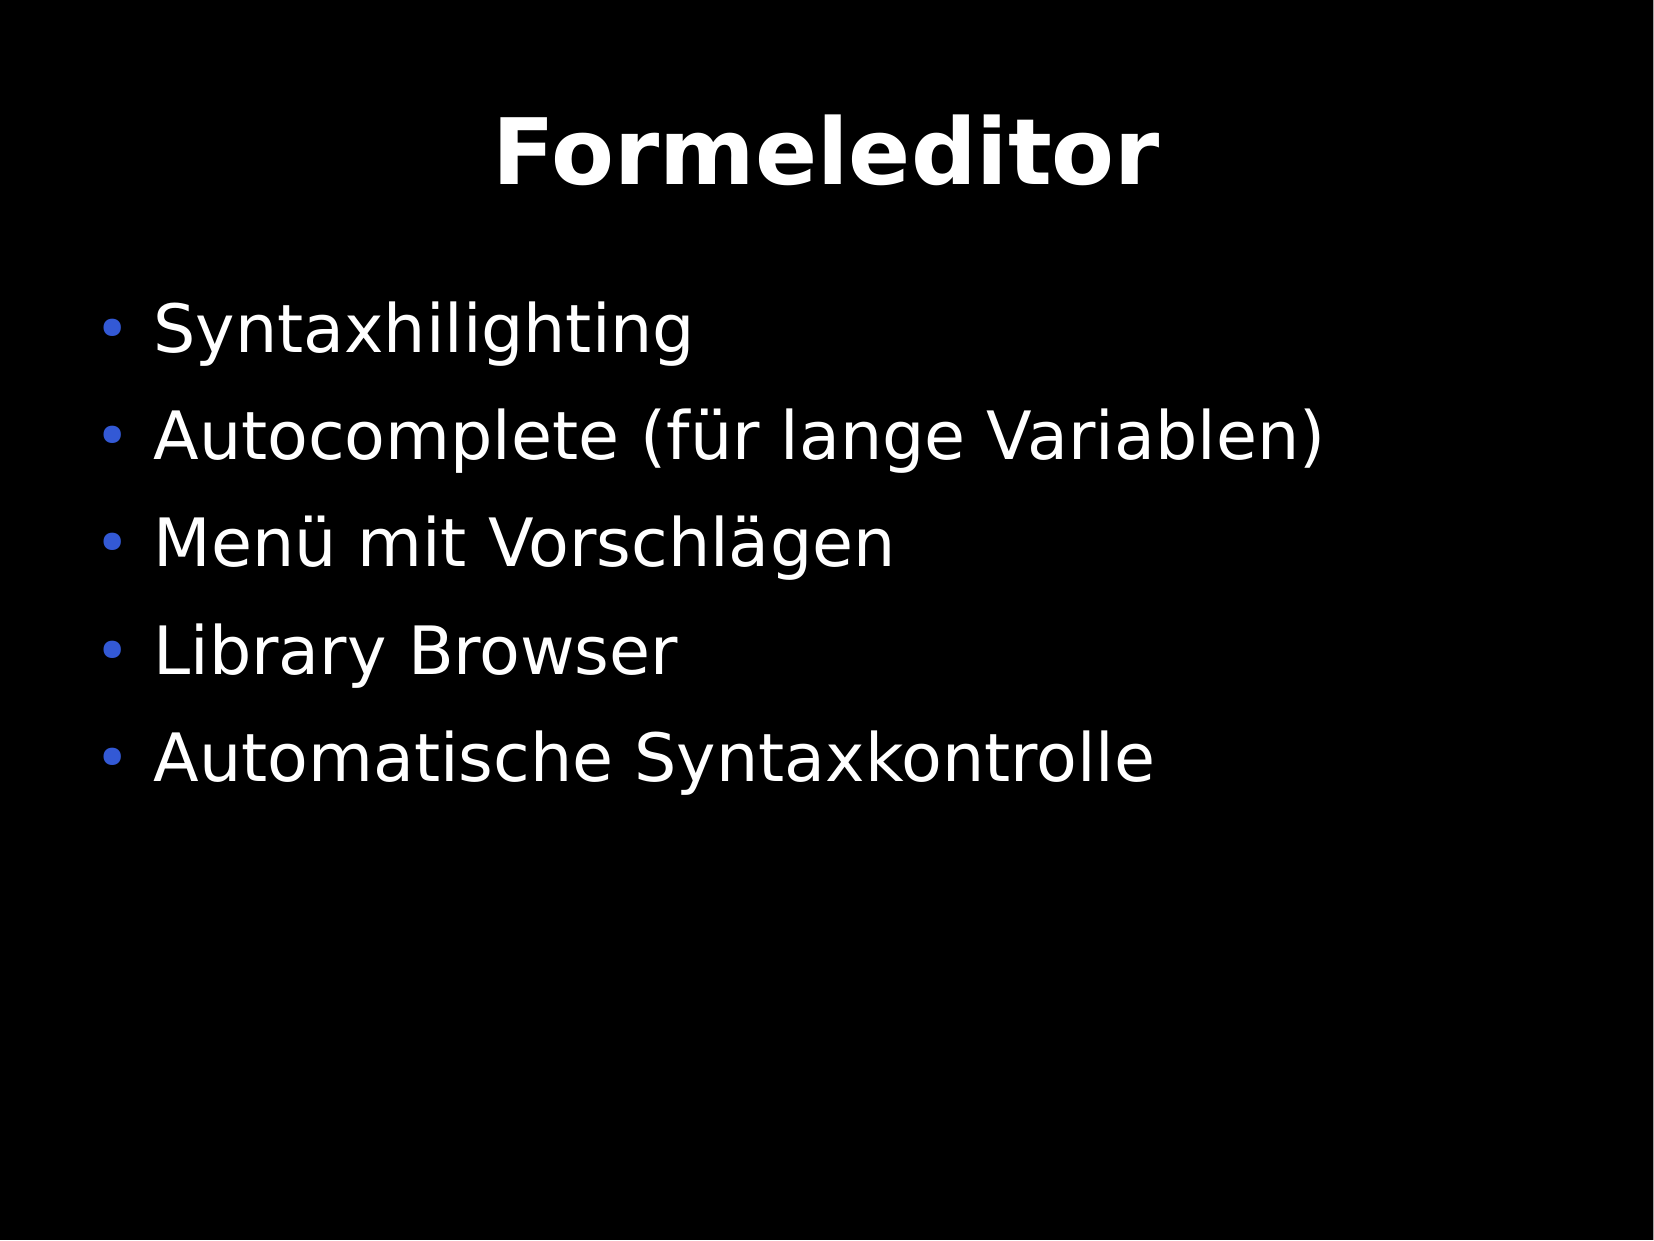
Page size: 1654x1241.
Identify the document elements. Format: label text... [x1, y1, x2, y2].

list Syntaxhilighting Autocomplete (für lange Variablen) Menü mit Vorschlägen Library Browser Automatische Syntaxkontrolle [82, 290, 1538, 1010]
title Formeleditor [82, 49, 1571, 257]
